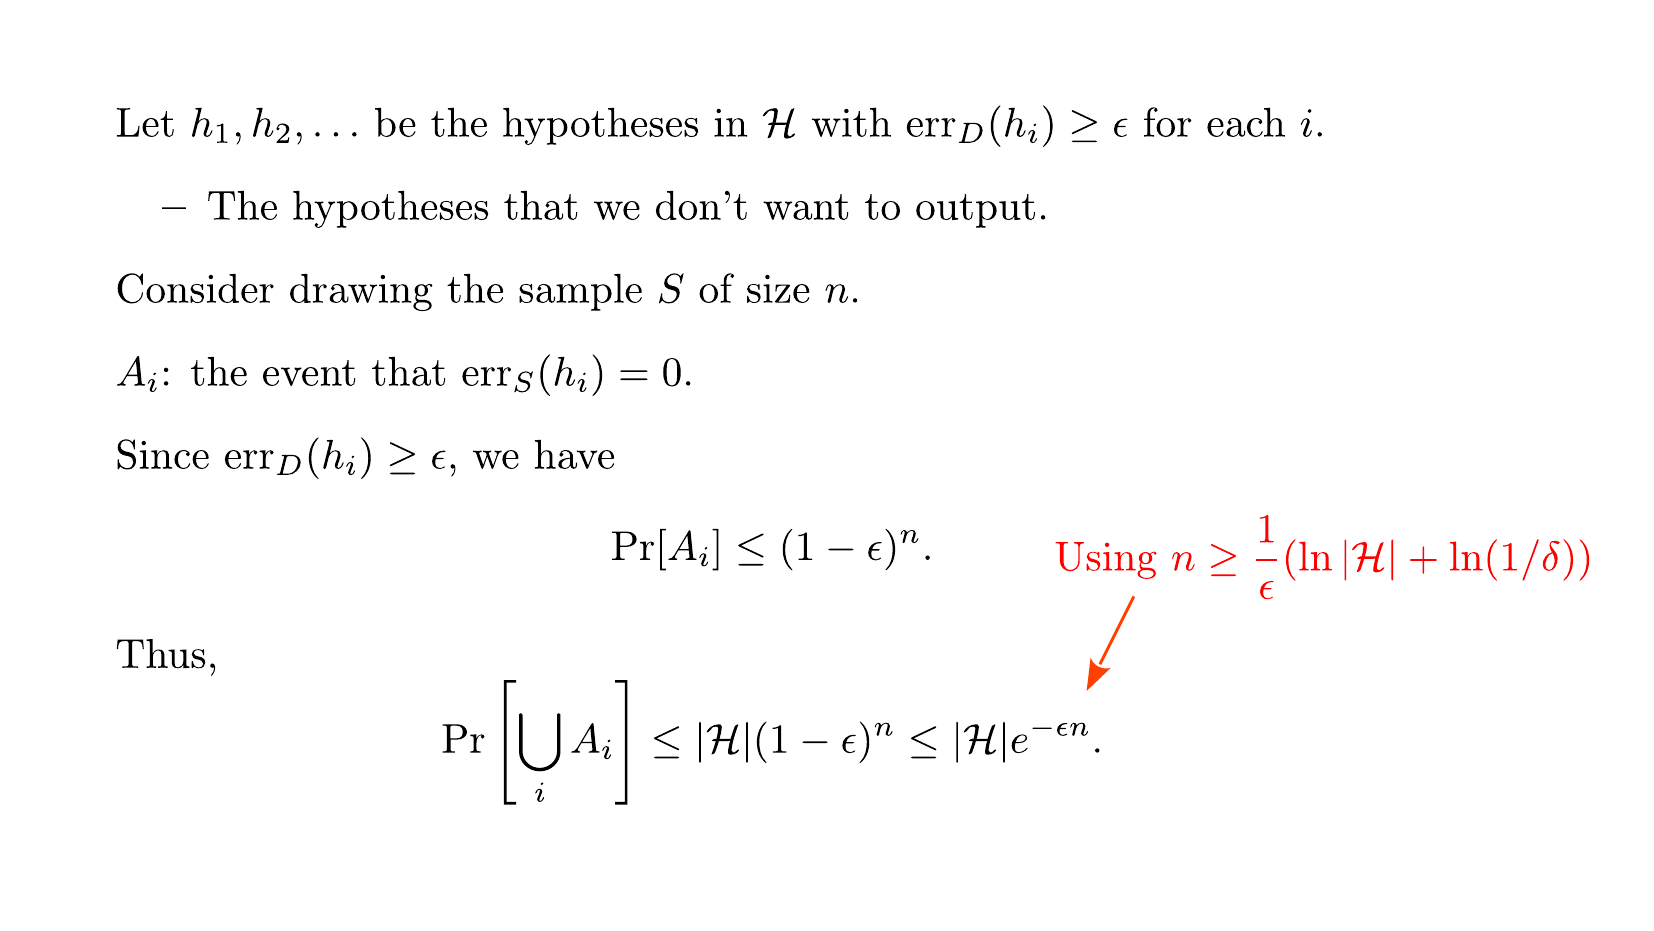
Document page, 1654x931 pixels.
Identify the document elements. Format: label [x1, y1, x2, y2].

picture [73, 105, 1590, 805]
